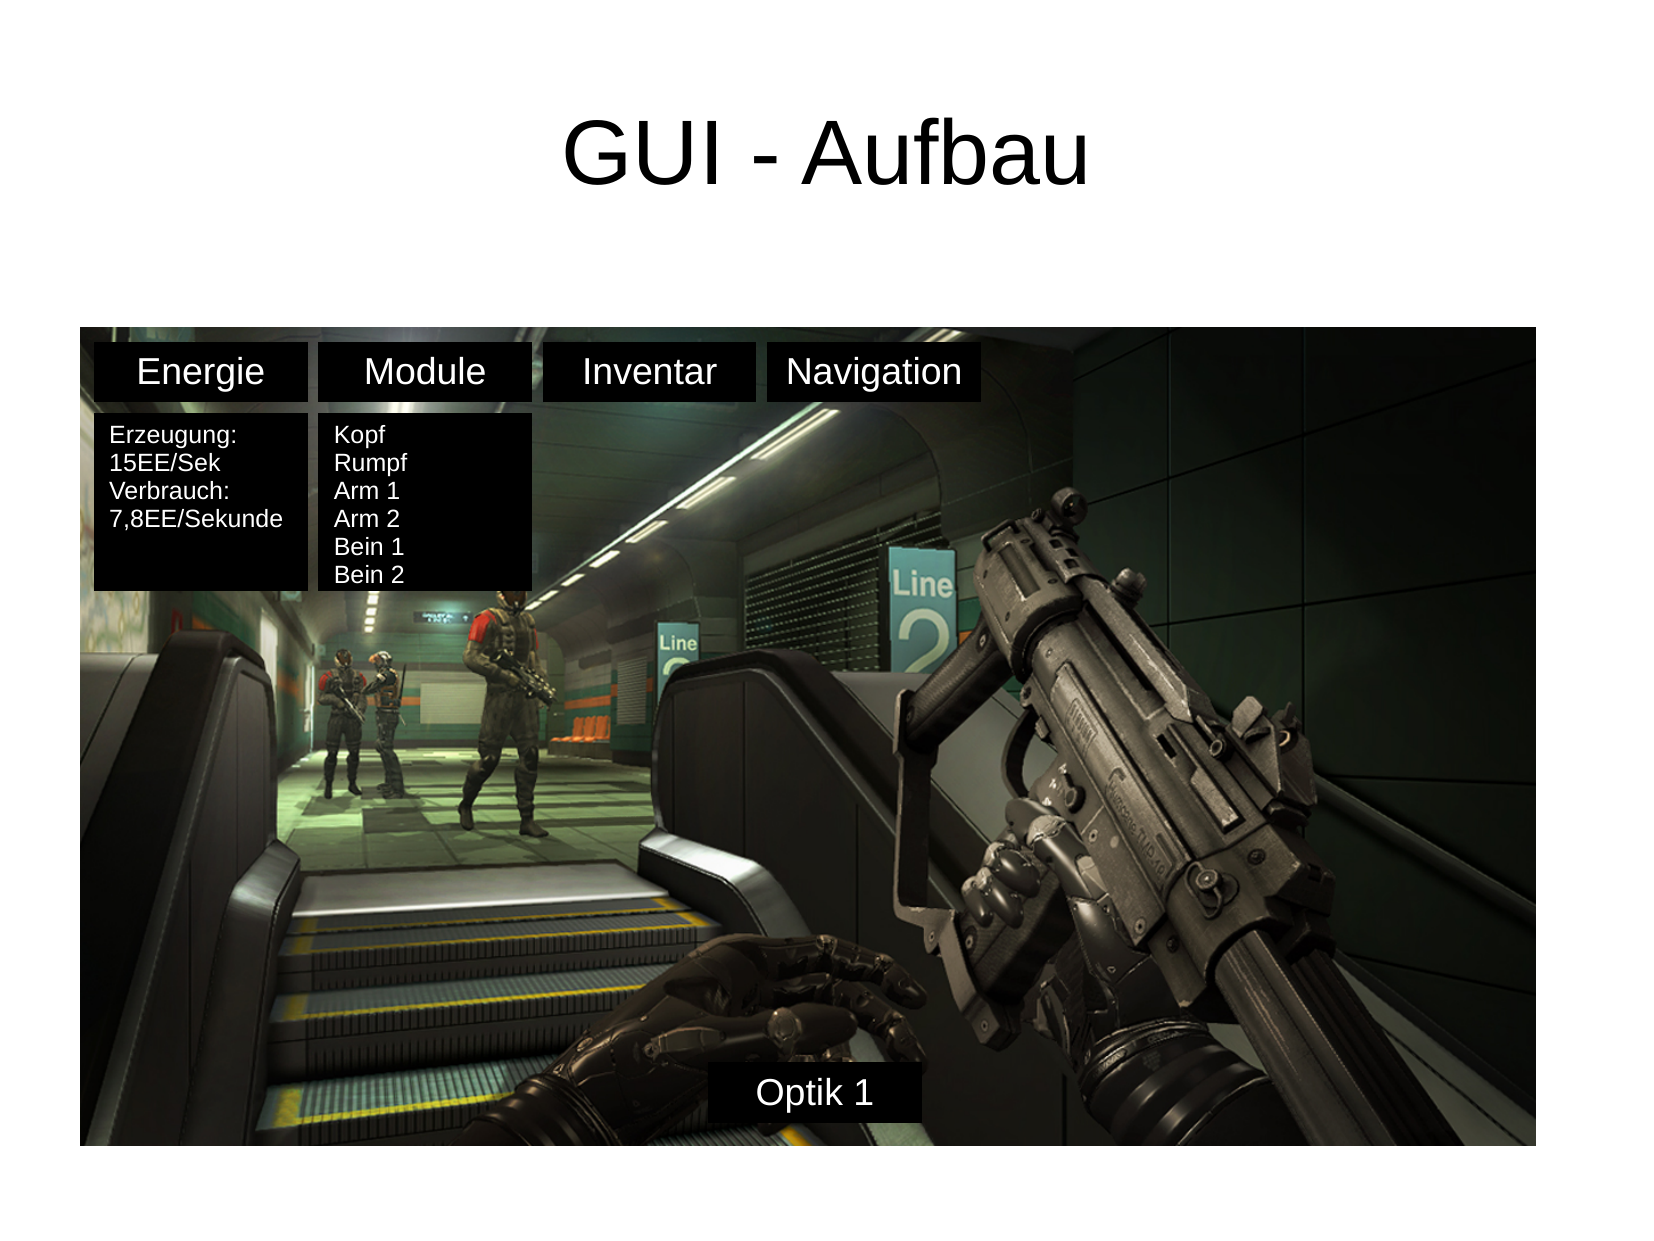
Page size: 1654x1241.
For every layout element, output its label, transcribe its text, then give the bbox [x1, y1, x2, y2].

text_box Optik 1 [708, 1062, 922, 1123]
text_box Module [318, 342, 532, 402]
text_box Energie [94, 342, 308, 402]
title GUI - Aufbau [82, 49, 1571, 257]
picture [80, 327, 1536, 1146]
text_box Navigation [767, 342, 981, 402]
text_box Erzeugung: 15EE/Sek Verbrauch: 7,8EE/Sekunde [94, 413, 308, 591]
text_box Inventar [543, 342, 756, 402]
text_box Kopf Rumpf Arm 1 Arm 2 Bein 1 Bein 2 [318, 413, 532, 591]
